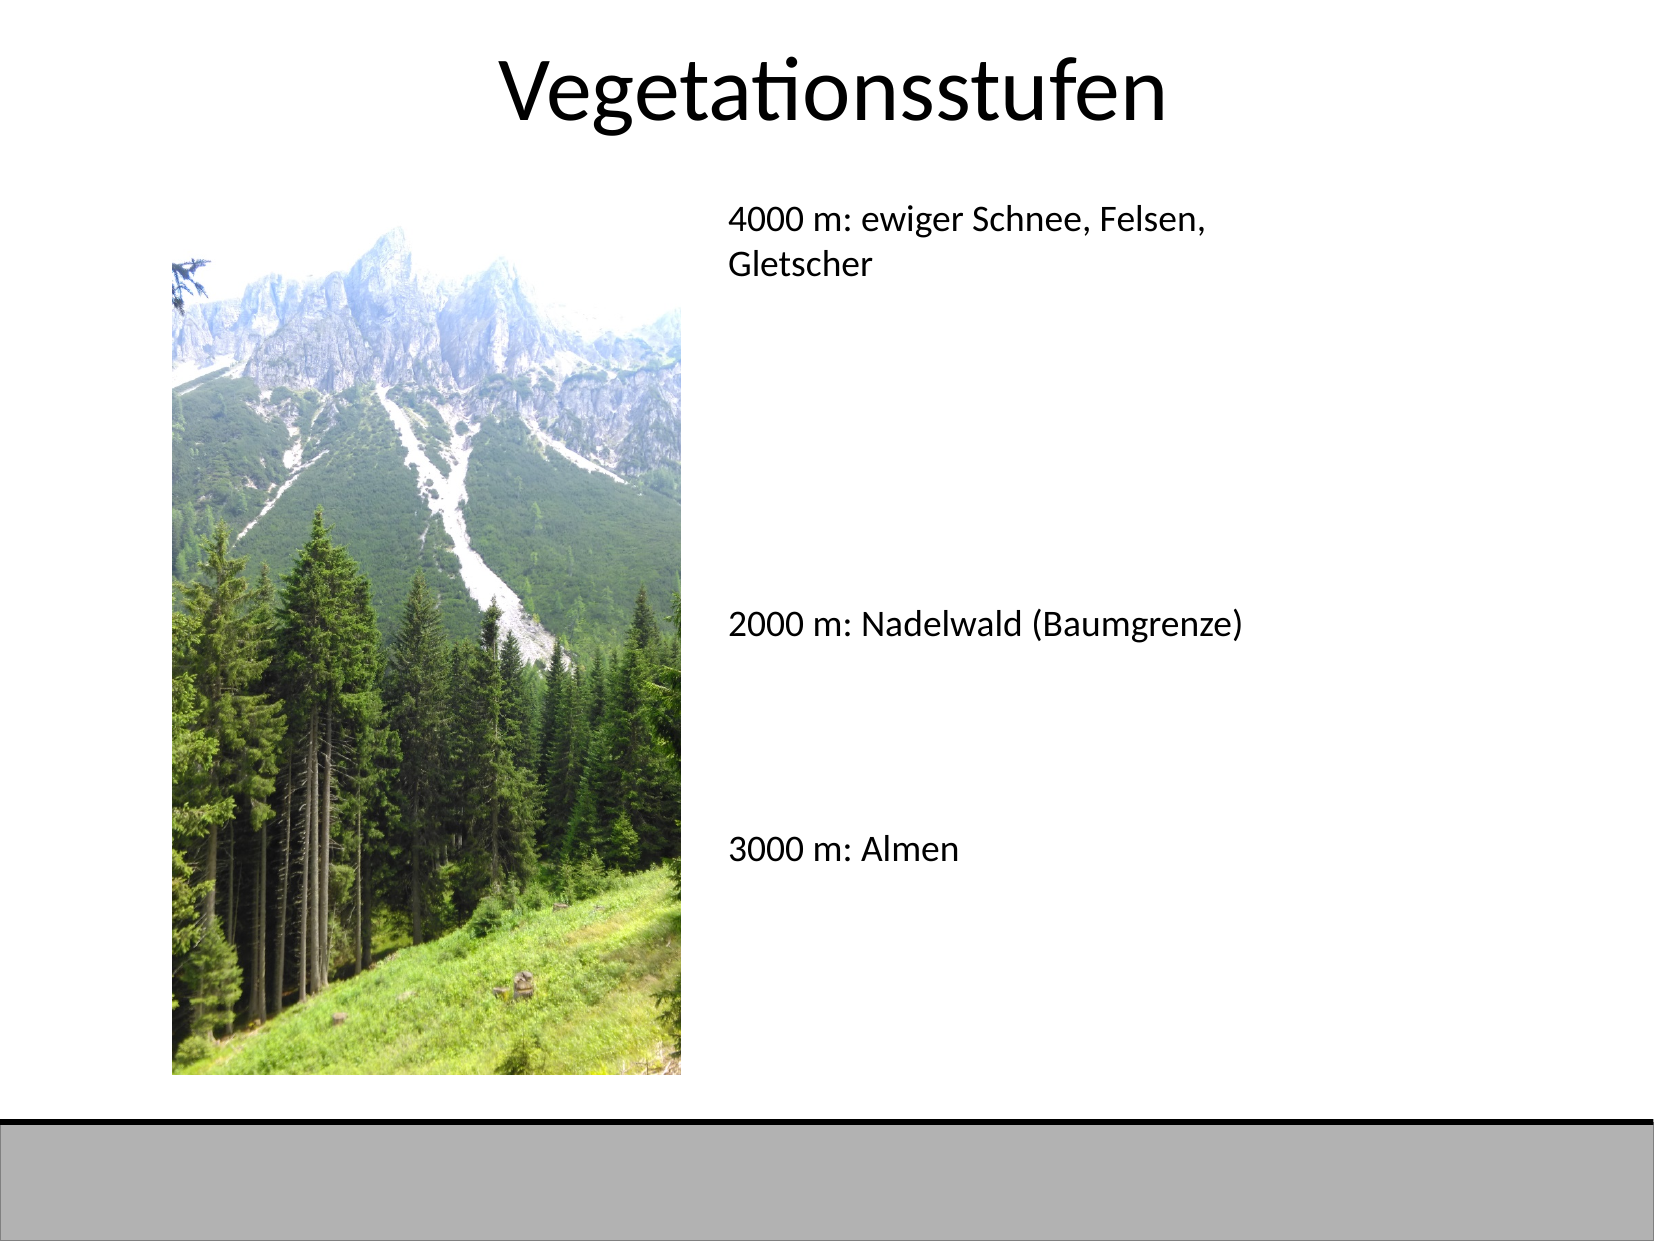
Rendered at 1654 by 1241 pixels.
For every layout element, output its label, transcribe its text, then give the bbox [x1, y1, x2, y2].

picture [172, 172, 681, 1075]
title Vegetationsstufen [158, 21, 1509, 209]
text_box 4000 m: ewiger Schnee, Felsen, Gletscher 2000 m: Nadelwald (Baumgrenze) 3000 m: Almen [713, 186, 1352, 921]
text_box [0, 1125, 1654, 1241]
